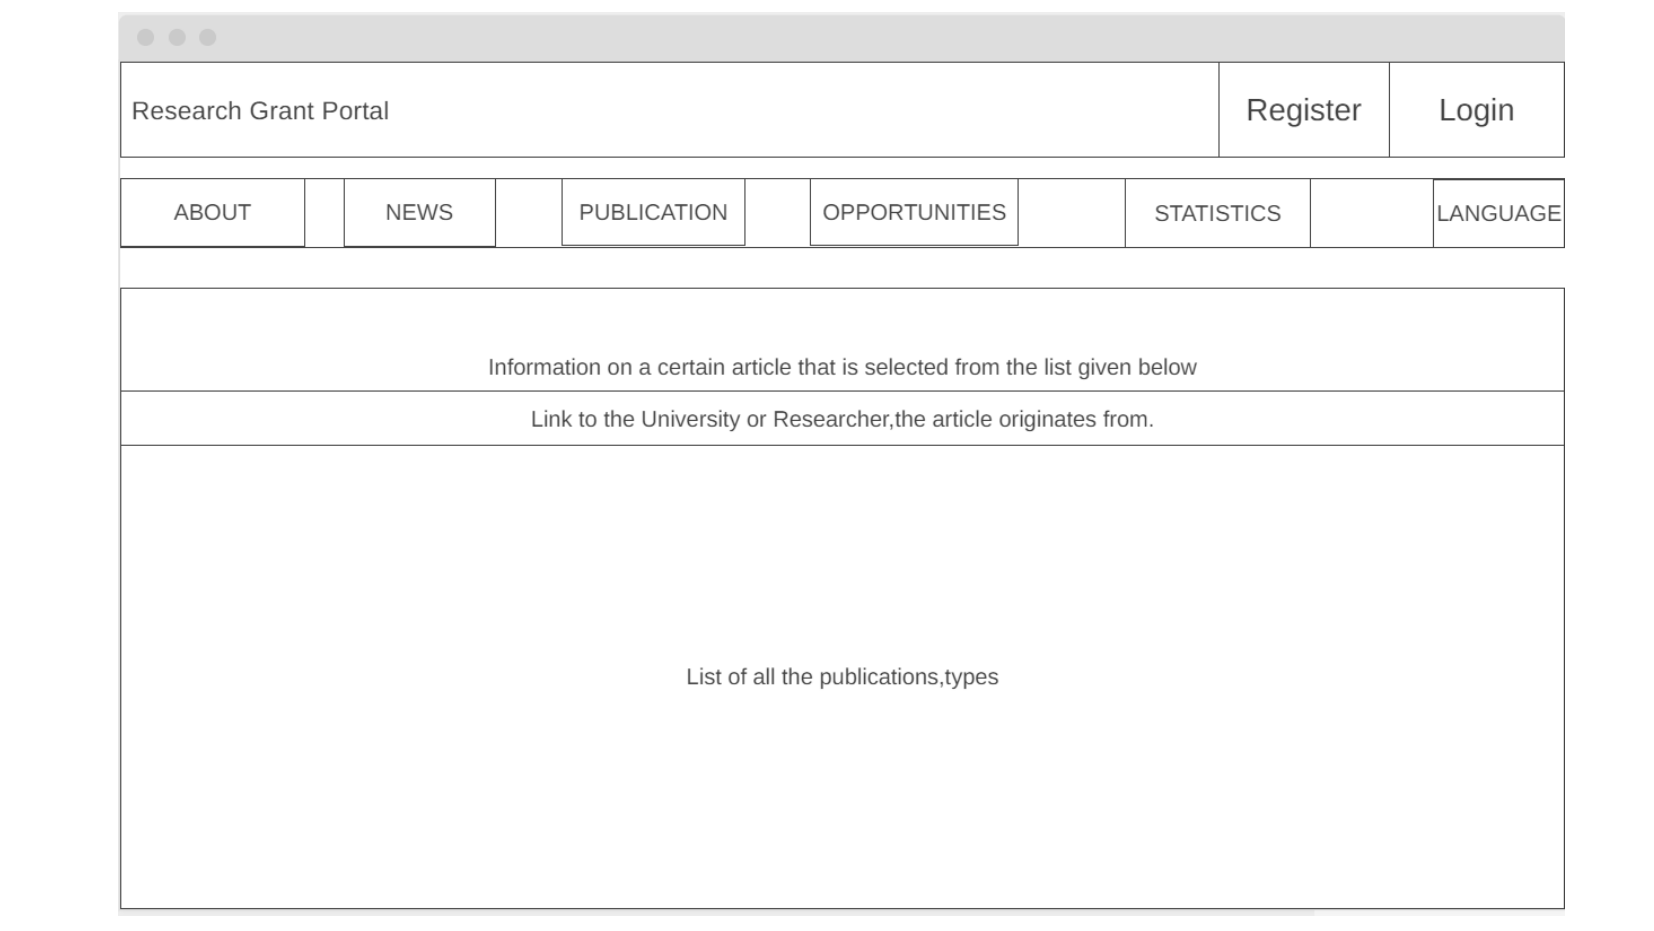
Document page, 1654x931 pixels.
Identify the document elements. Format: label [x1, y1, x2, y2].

picture [118, 12, 1565, 916]
